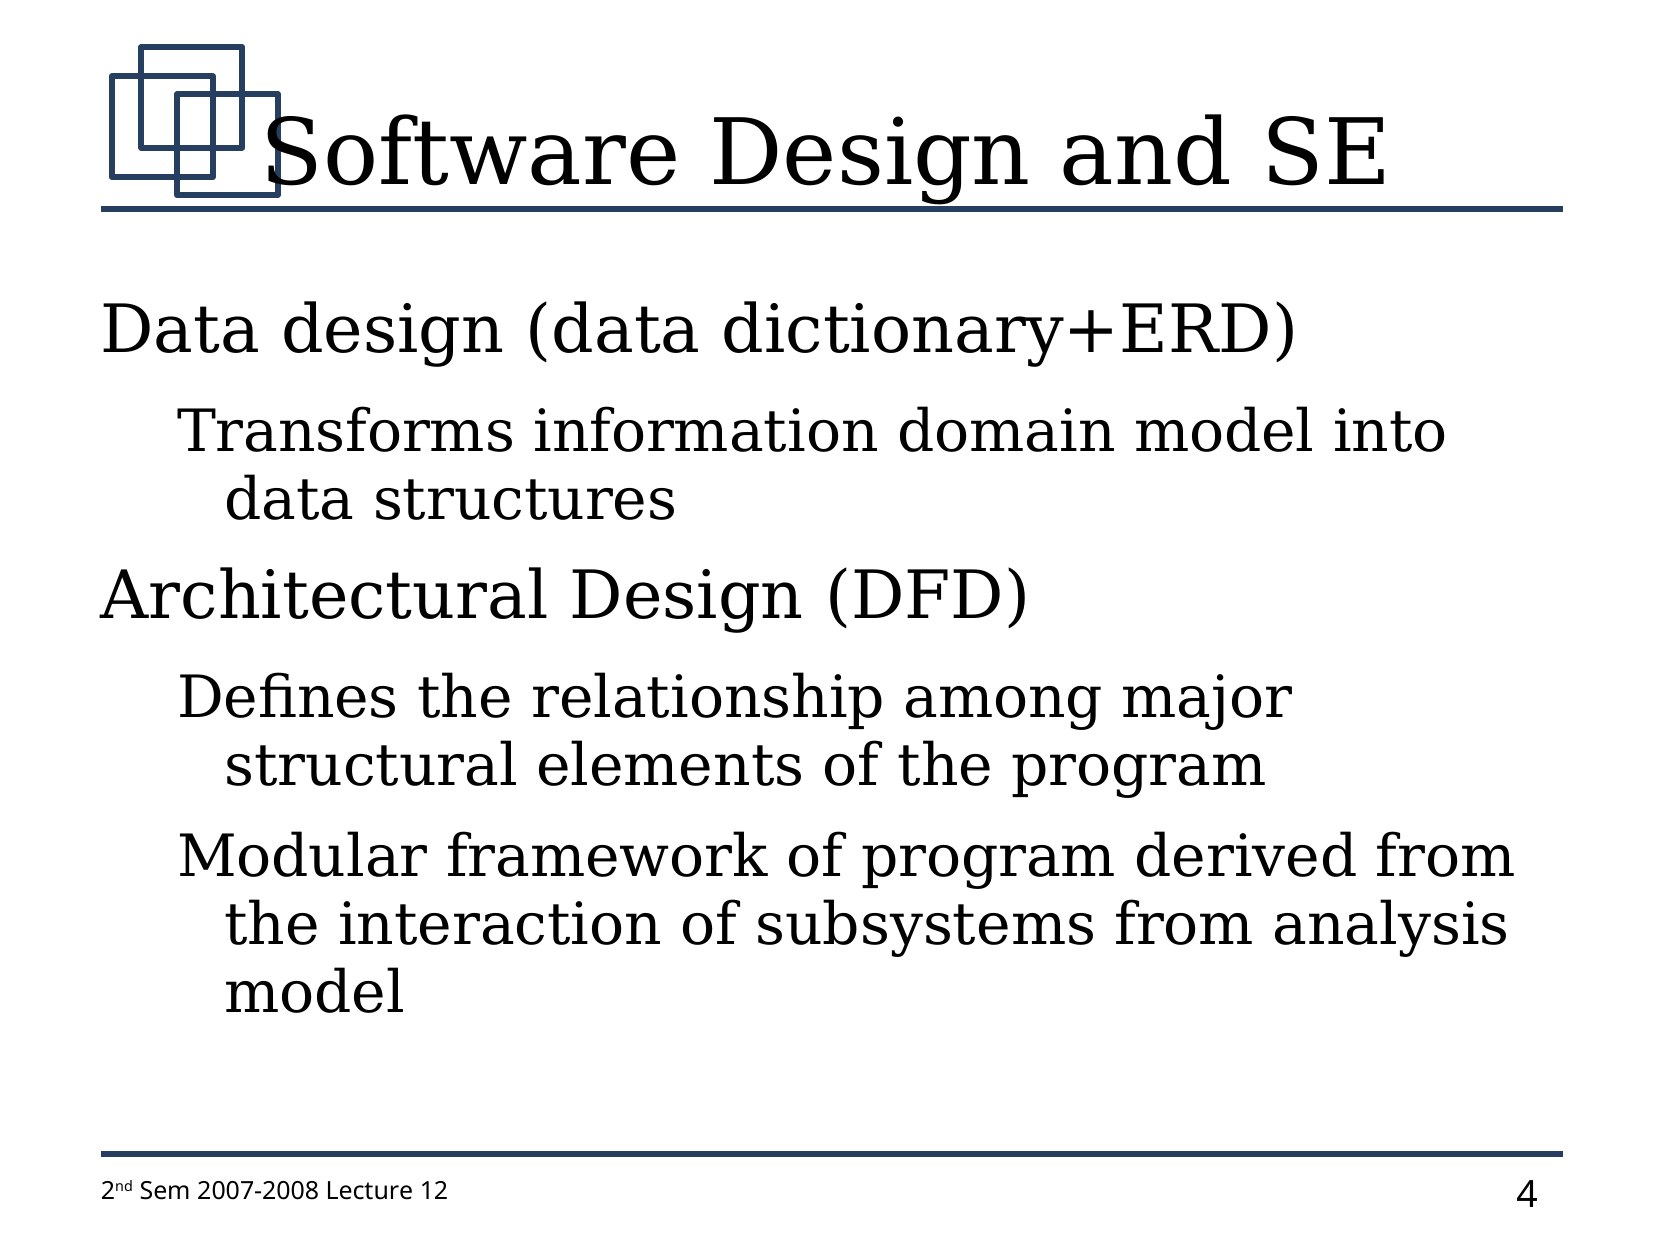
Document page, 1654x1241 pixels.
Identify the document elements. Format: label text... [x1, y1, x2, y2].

list Data design (data dictionary+ERD) Transforms information domain model into data structures Architectural Design (DFD) Defines the relationship among major structural elements of the program Modular framework of program derived from the interaction of subsystems from analysis model [82, 290, 1571, 1109]
title Software Design and SE [82, 49, 1571, 257]
